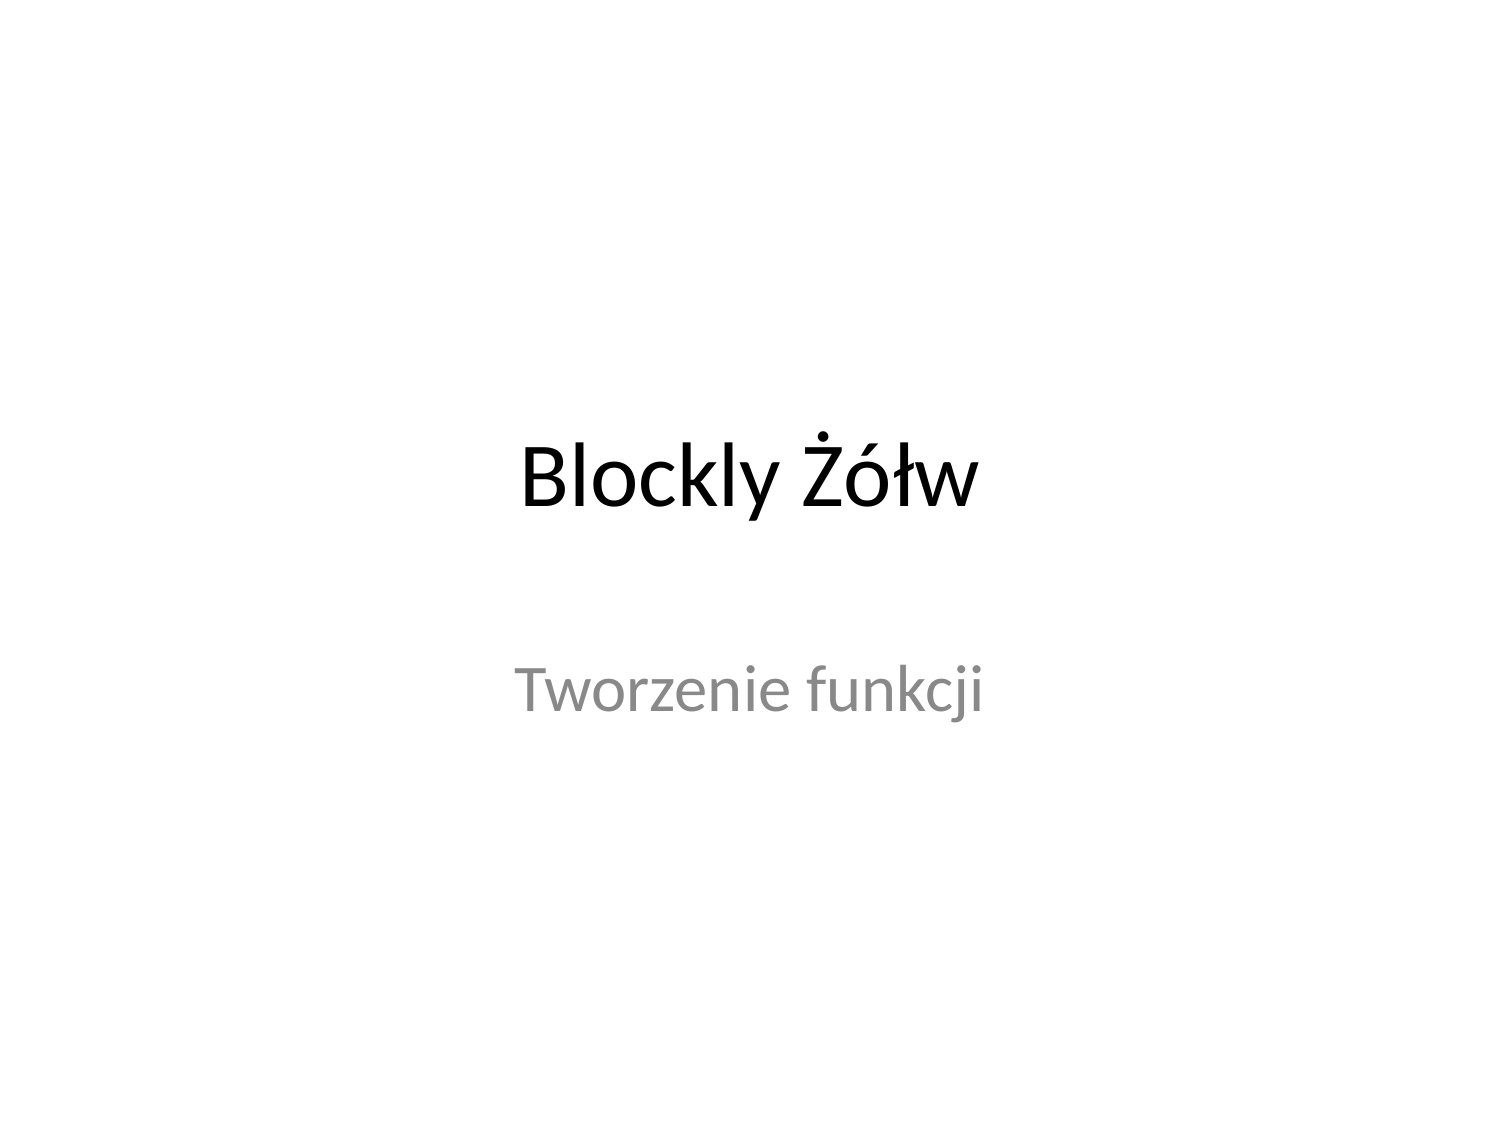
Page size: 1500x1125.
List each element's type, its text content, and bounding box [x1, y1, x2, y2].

title Blockly Żółw [112, 349, 1388, 591]
subtitle Tworzenie funkcji [225, 637, 1276, 925]
